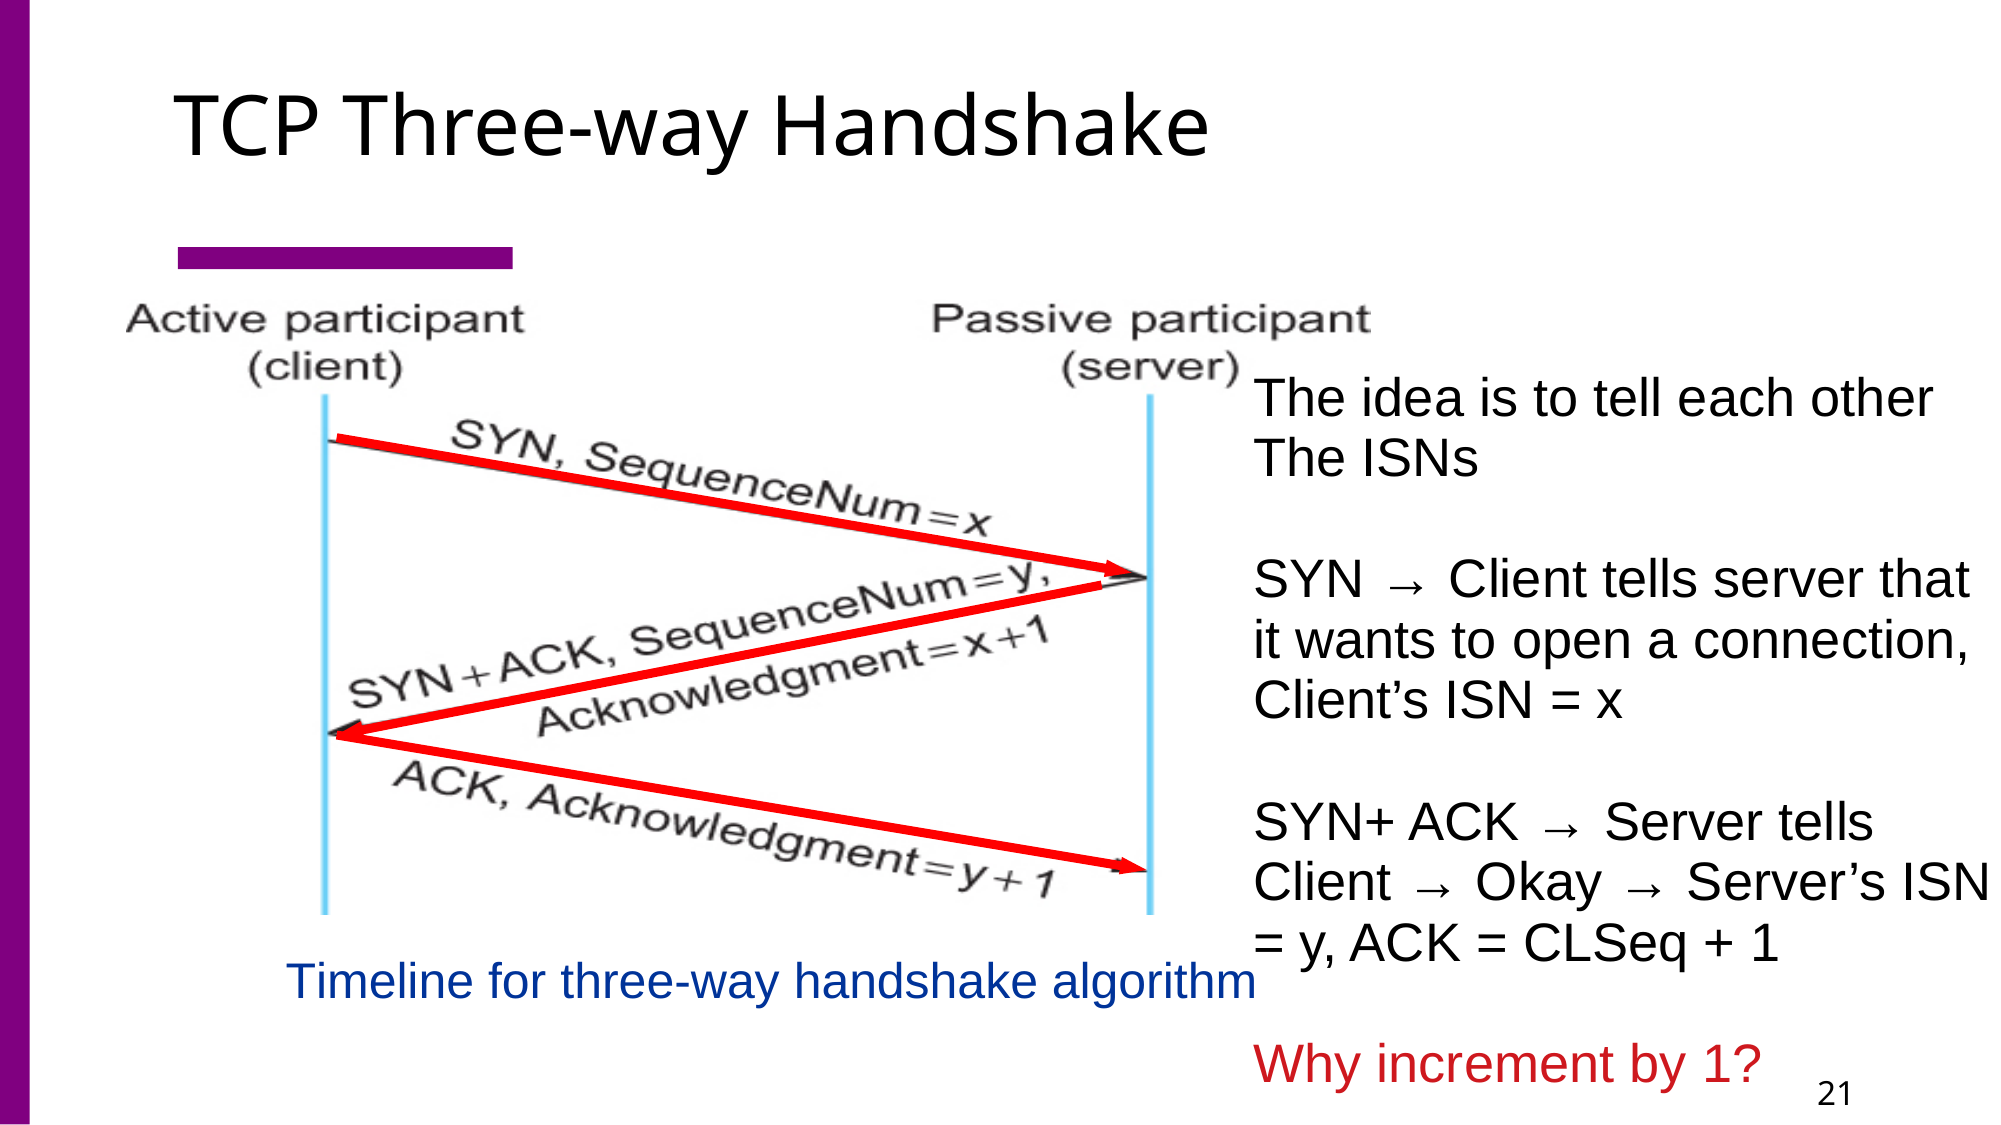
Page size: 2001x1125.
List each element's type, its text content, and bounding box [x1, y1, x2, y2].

text_box The idea is to tell each other The ISNs SYN → Client tells server that it wants to open a connection, Client’s ISN = x SYN+ ACK → Server tells Client → Okay → Server’s ISN = y, ACK = CLSeq + 1 Why increment by 1? [1238, 360, 2000, 1102]
picture [126, 299, 1371, 916]
title TCP Three-way Handshake [123, 24, 1936, 180]
text_box Timeline for three-way handshake algorithm [86, 940, 1238, 1016]
